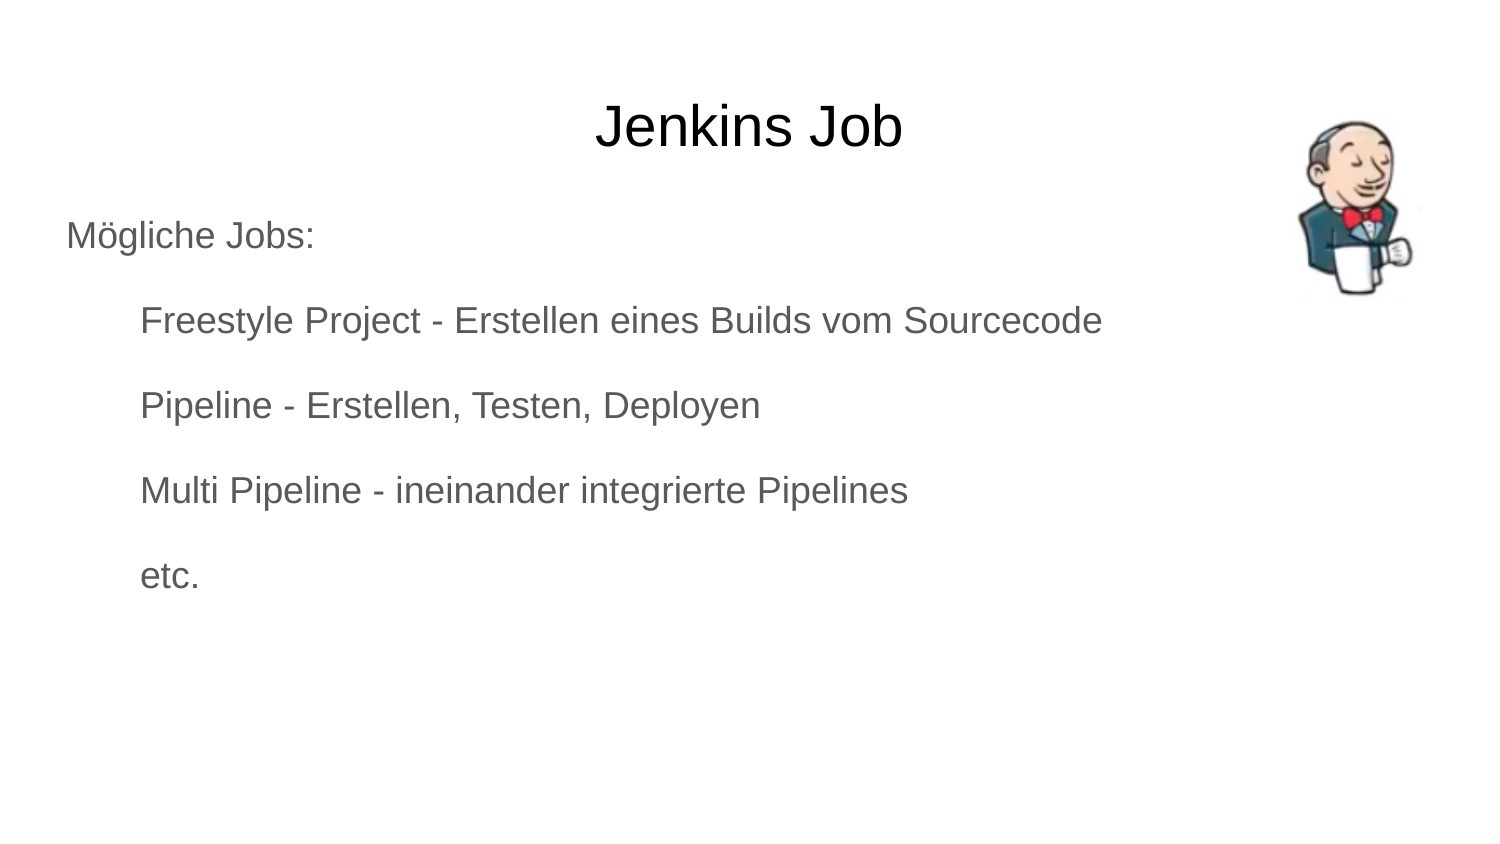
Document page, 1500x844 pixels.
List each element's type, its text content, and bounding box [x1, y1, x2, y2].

title Jenkins Job [51, 72, 1449, 167]
list Mögliche Jobs: Freestyle Project - Erstellen eines Builds vom Sourcecode Pipeline - Erstellen, Testen, Deployen Multi Pipeline - ineinander integrierte Pipelines etc. [51, 189, 1449, 750]
picture [1288, 108, 1422, 300]
